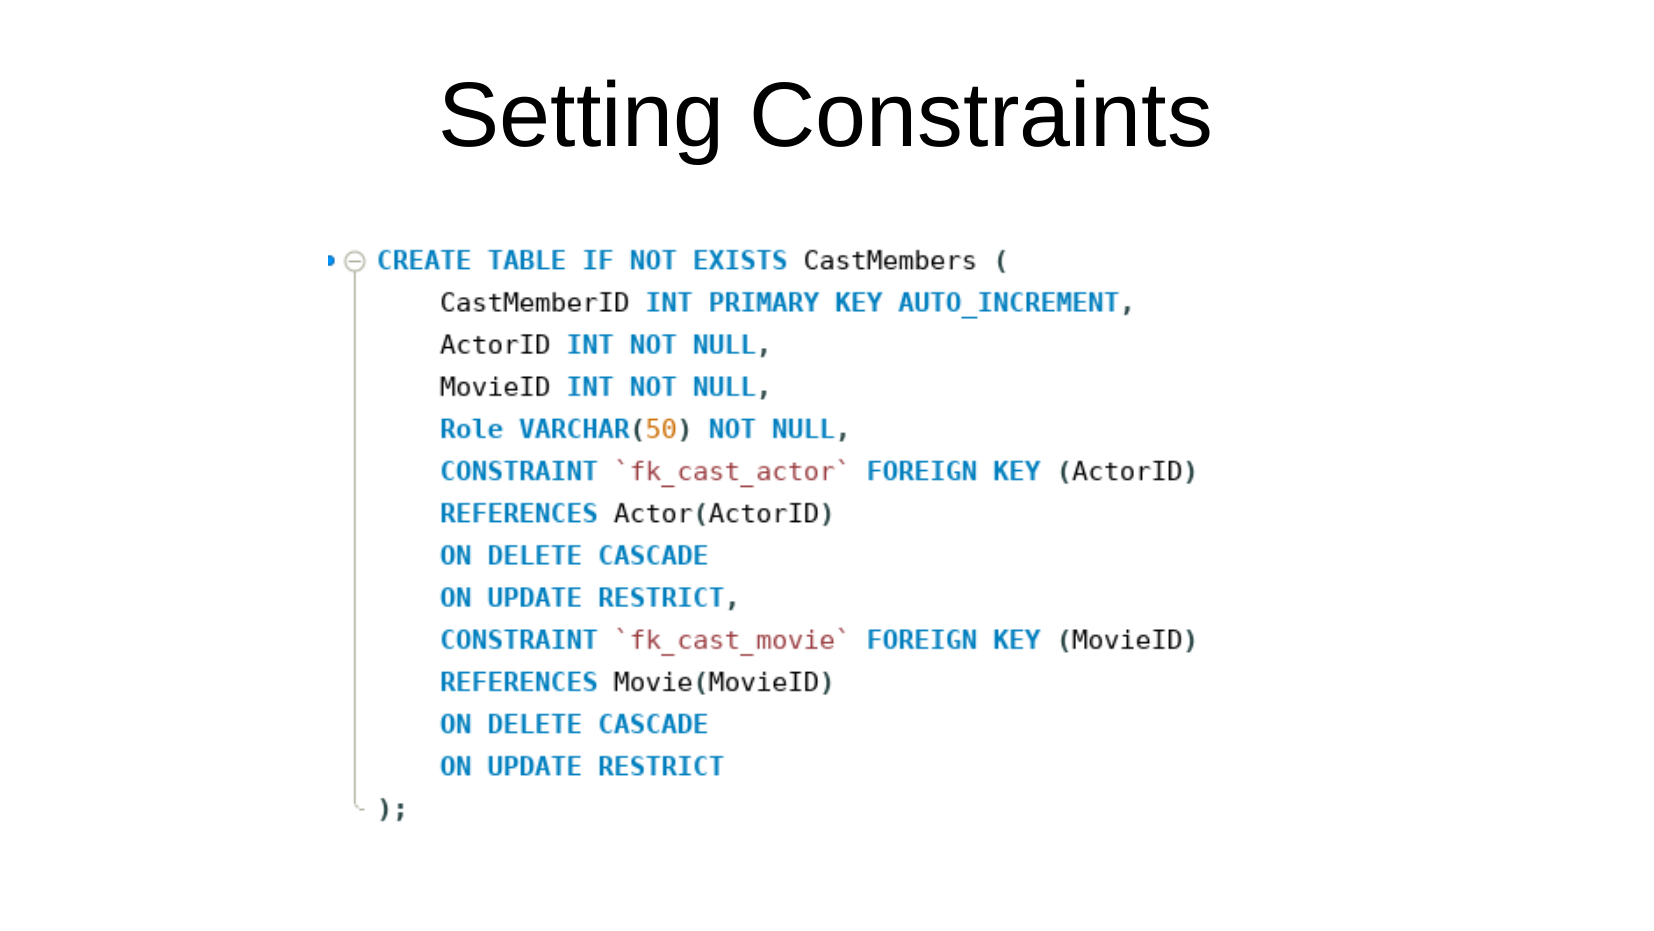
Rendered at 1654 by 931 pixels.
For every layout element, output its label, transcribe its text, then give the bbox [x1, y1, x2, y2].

picture [328, 217, 1227, 839]
title Setting Constraints [82, 37, 1571, 193]
